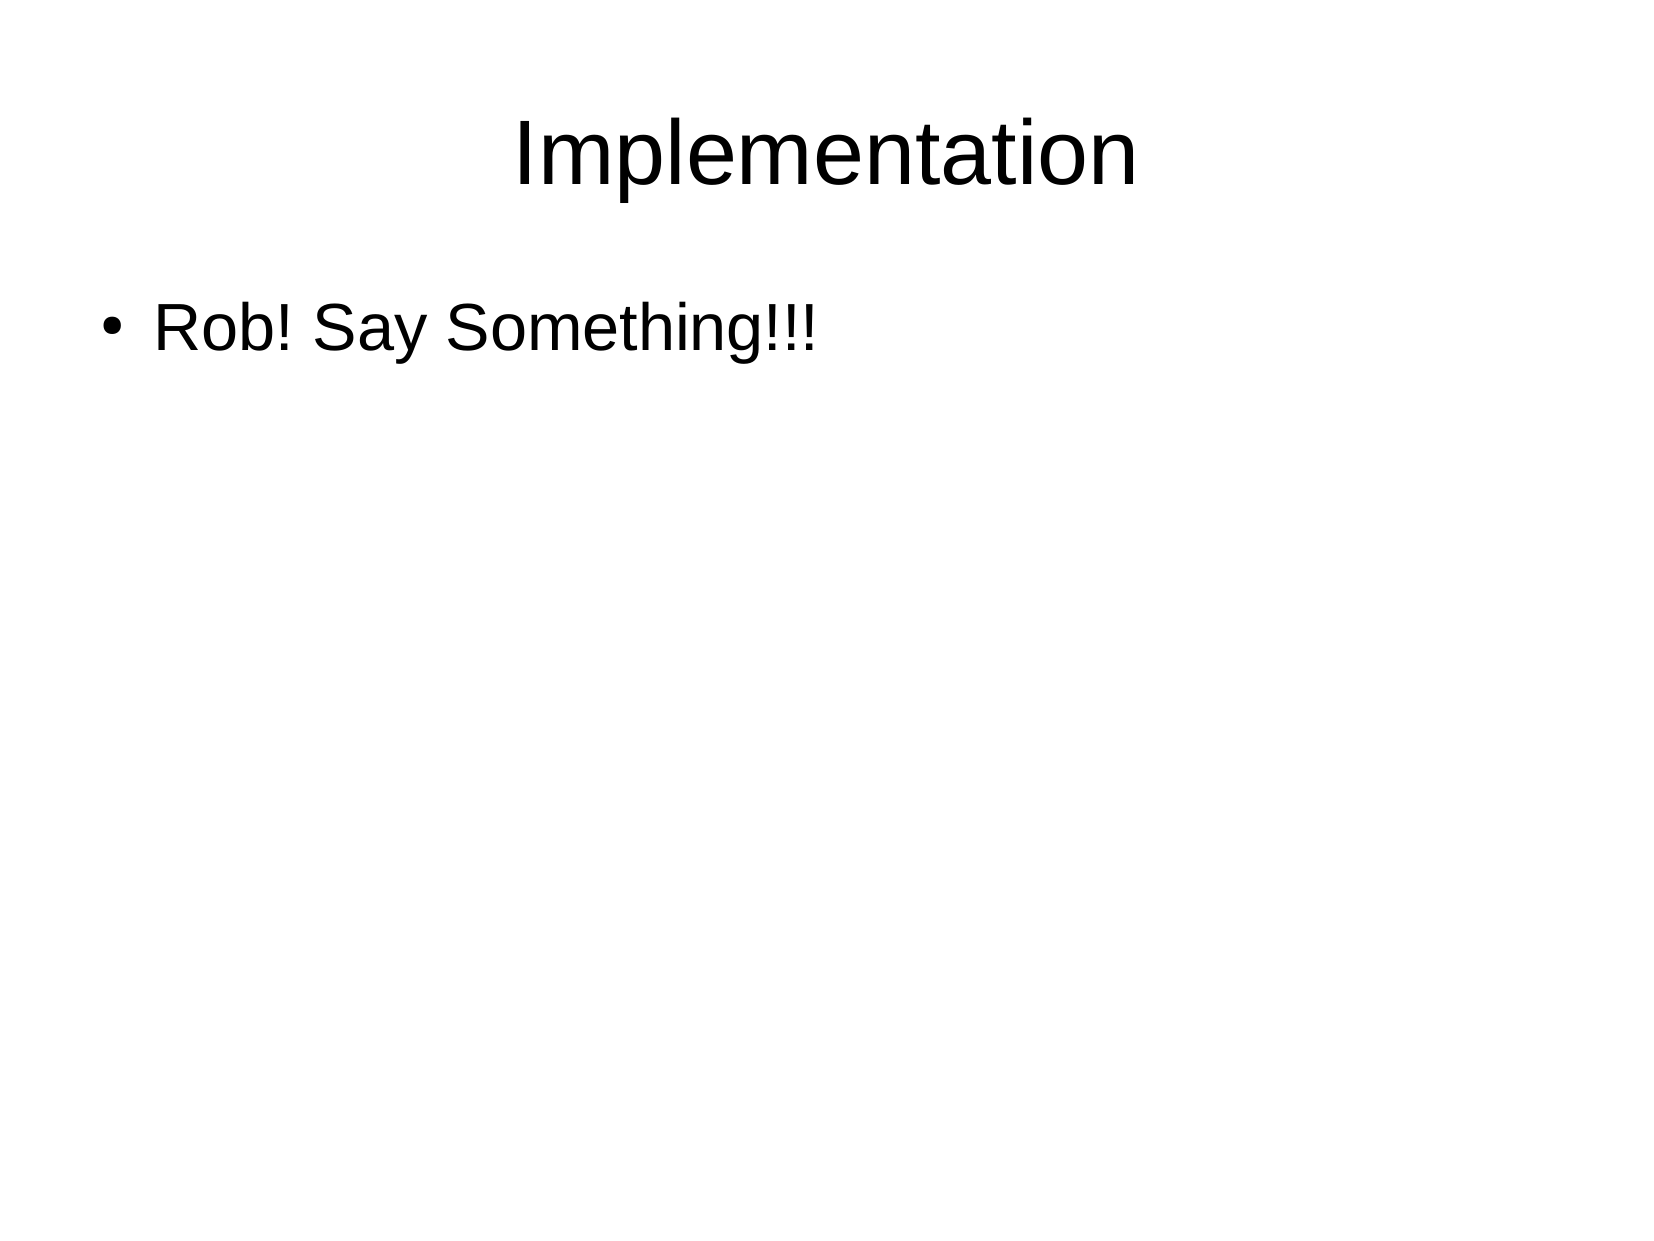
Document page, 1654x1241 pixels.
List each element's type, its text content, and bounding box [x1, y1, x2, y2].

list Rob! Say Something!!! [82, 290, 1571, 1010]
title Implementation [82, 49, 1571, 257]
